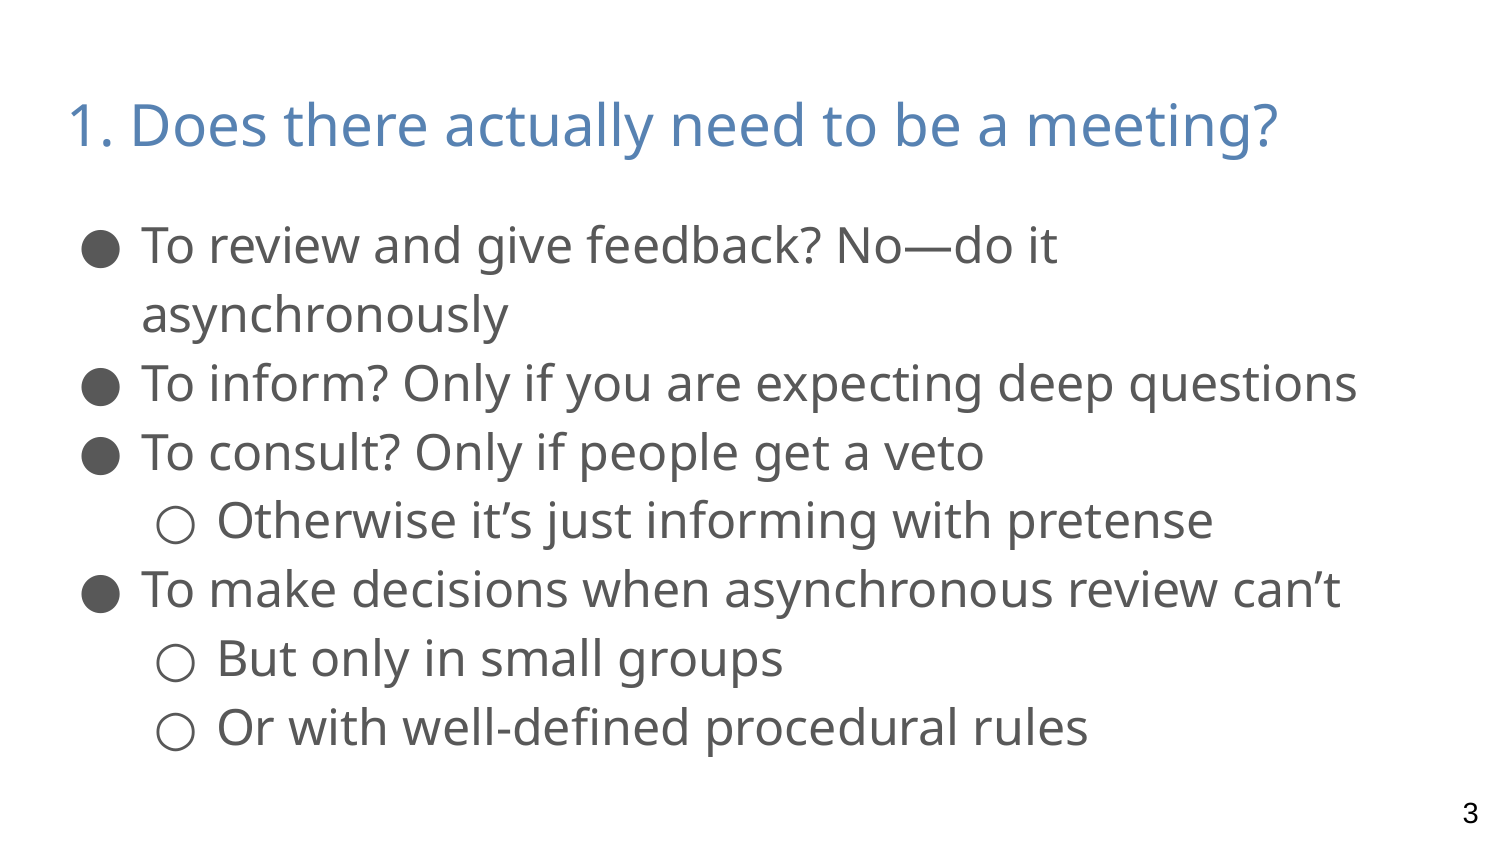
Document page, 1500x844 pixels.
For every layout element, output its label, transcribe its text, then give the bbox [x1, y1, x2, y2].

title 1. Does there actually need to be a meeting? [51, 72, 1449, 167]
slide_number <number> [1403, 779, 1494, 844]
list To review and give feedback? No—do it asynchronously To inform? Only if you are expecting deep questions To consult? Only if people get a veto Otherwise it’s just informing with pretense To make decisions when asynchronous review can’t But only in small groups Or with well-defined procedural rules [51, 189, 1449, 750]
